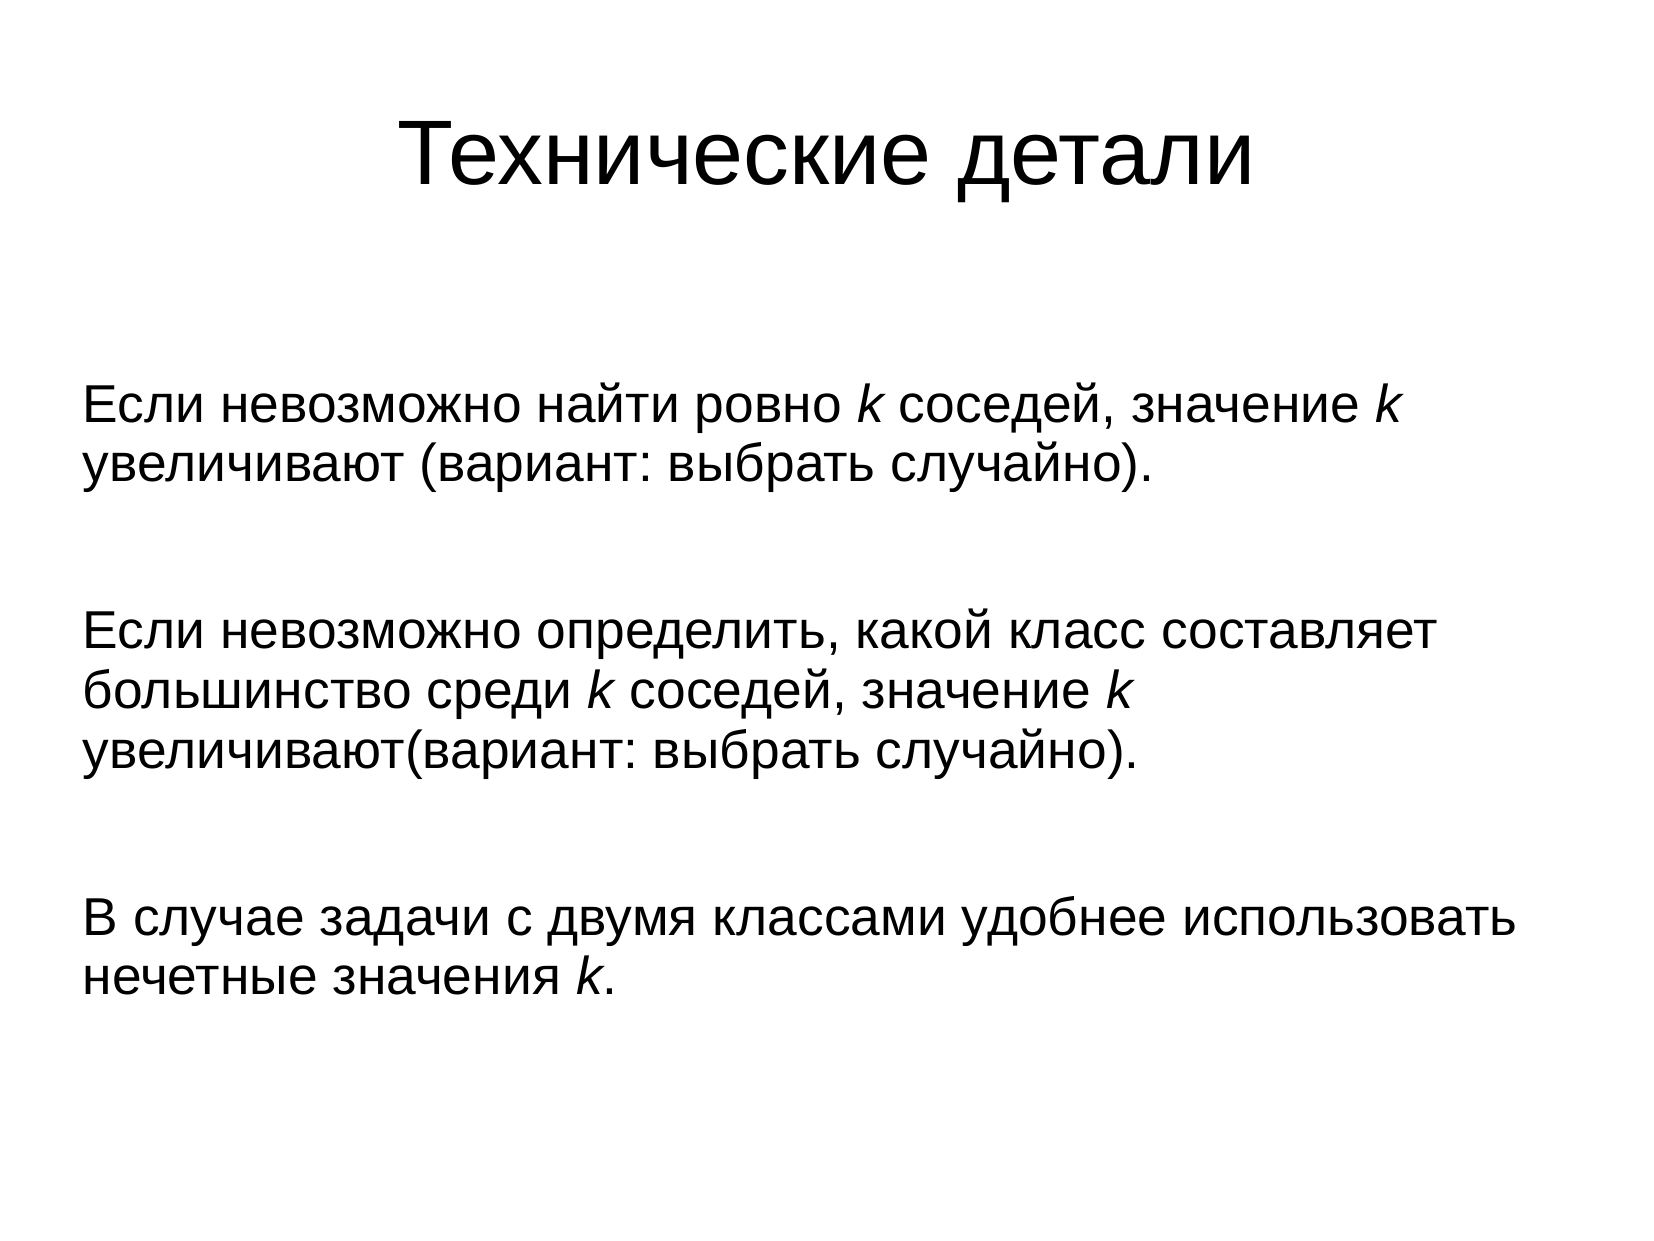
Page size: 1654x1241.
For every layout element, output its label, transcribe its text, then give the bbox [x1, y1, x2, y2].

list Если невозможно найти ровно k соседей, значение k увеличивают (вариант: выбрать случайно). Если невозможно определить, какой класс составляет большинство среди k соседей, значение k увеличивают(вариант: выбрать случайно). В случае задачи с двумя классами удобнее использовать нечетные значения k. [82, 290, 1571, 1010]
title Технические детали [82, 49, 1571, 257]
